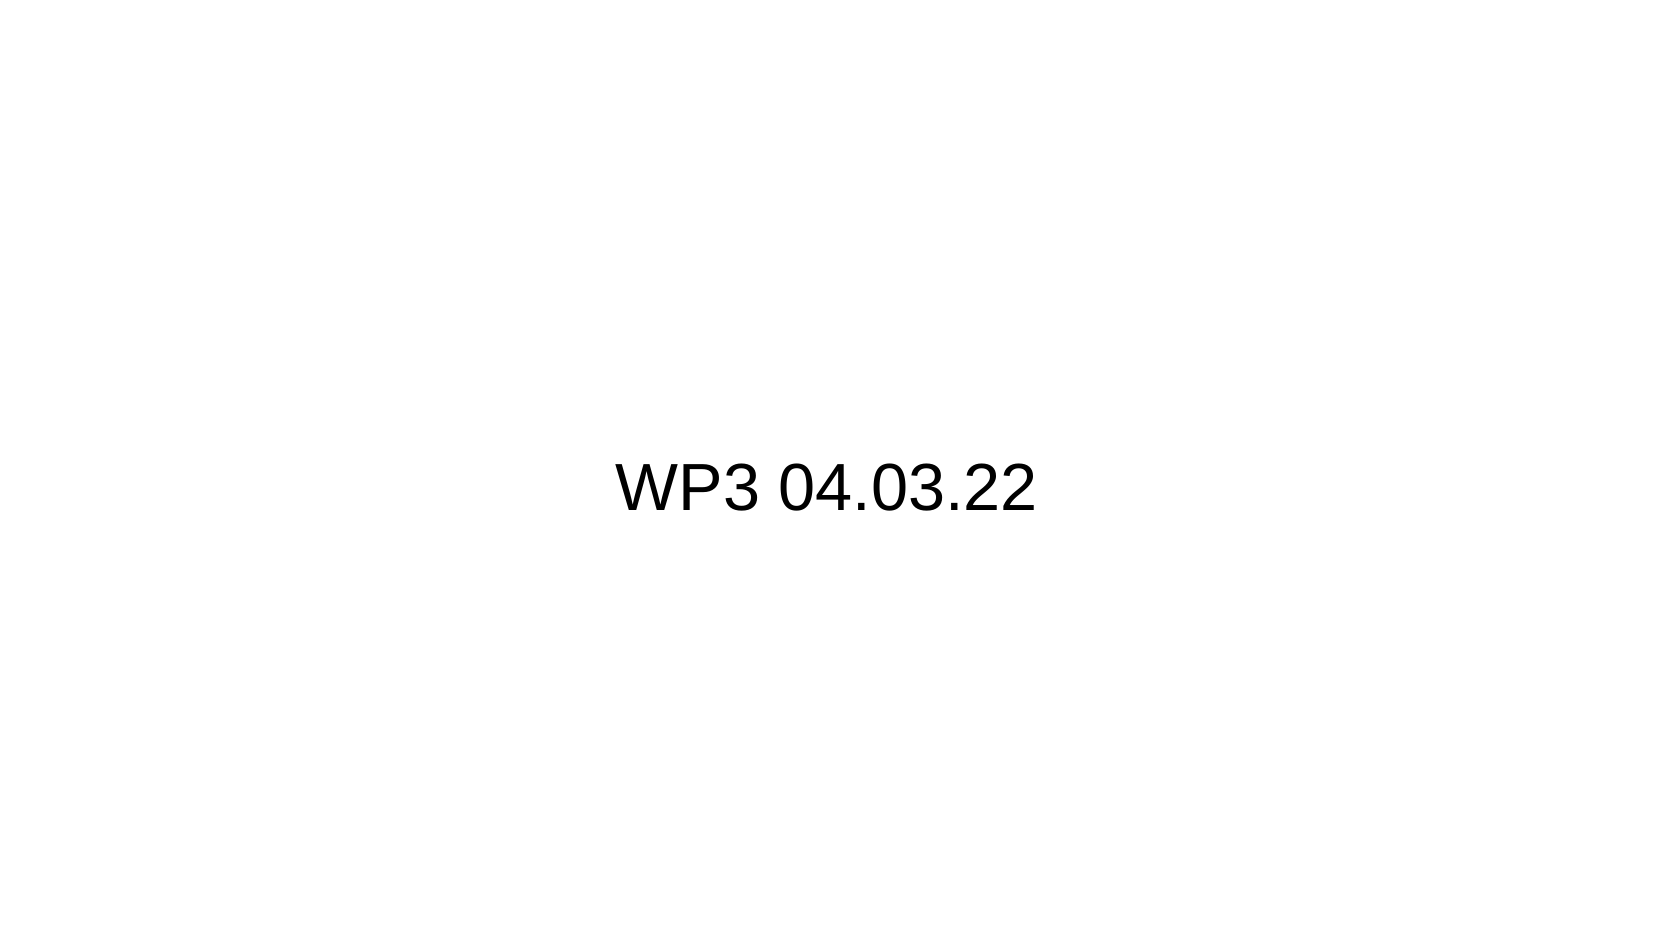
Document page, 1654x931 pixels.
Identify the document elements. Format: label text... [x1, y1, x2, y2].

subtitle WP3 04.03.22 [82, 217, 1571, 758]
